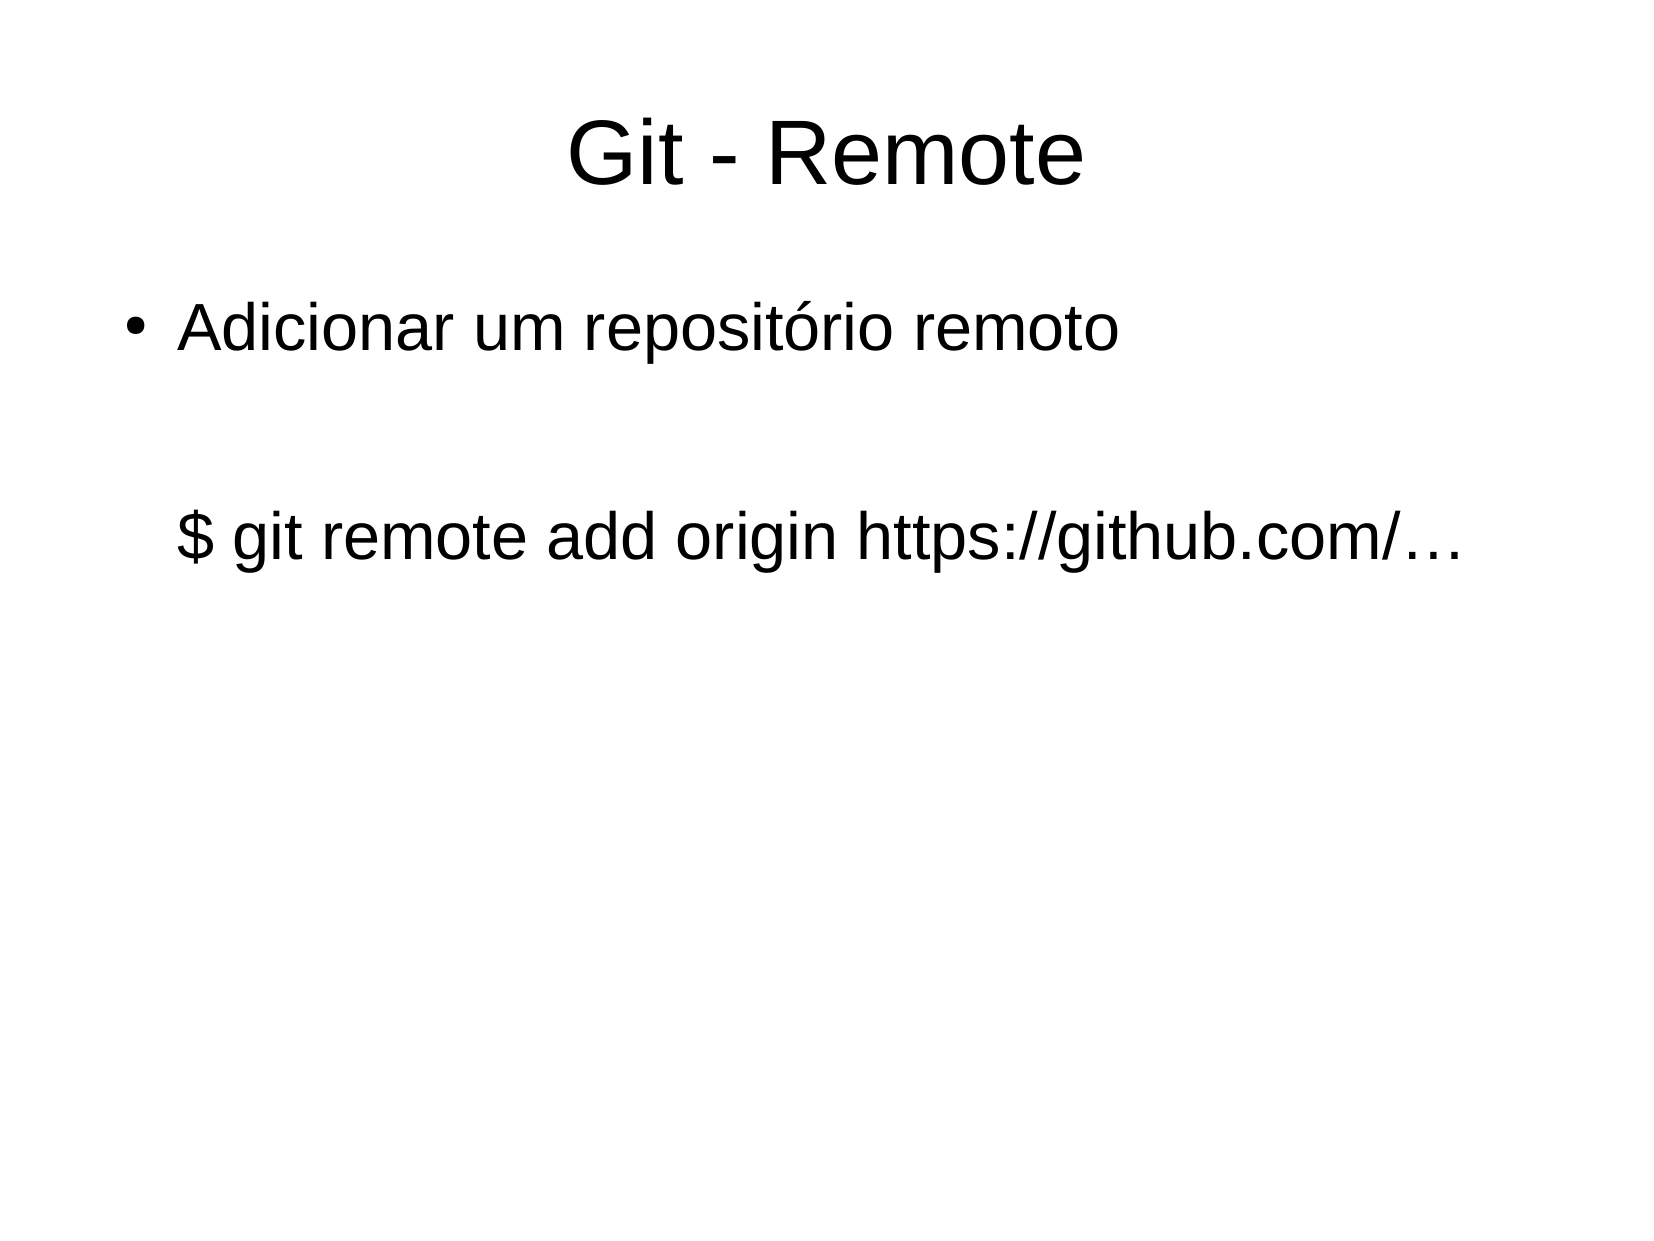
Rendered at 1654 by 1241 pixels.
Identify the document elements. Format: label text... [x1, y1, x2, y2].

title Git - Remote [82, 49, 1571, 257]
list Adicionar um repositório remoto $ git remote add origin https://github.com/… [106, 290, 1572, 1158]
